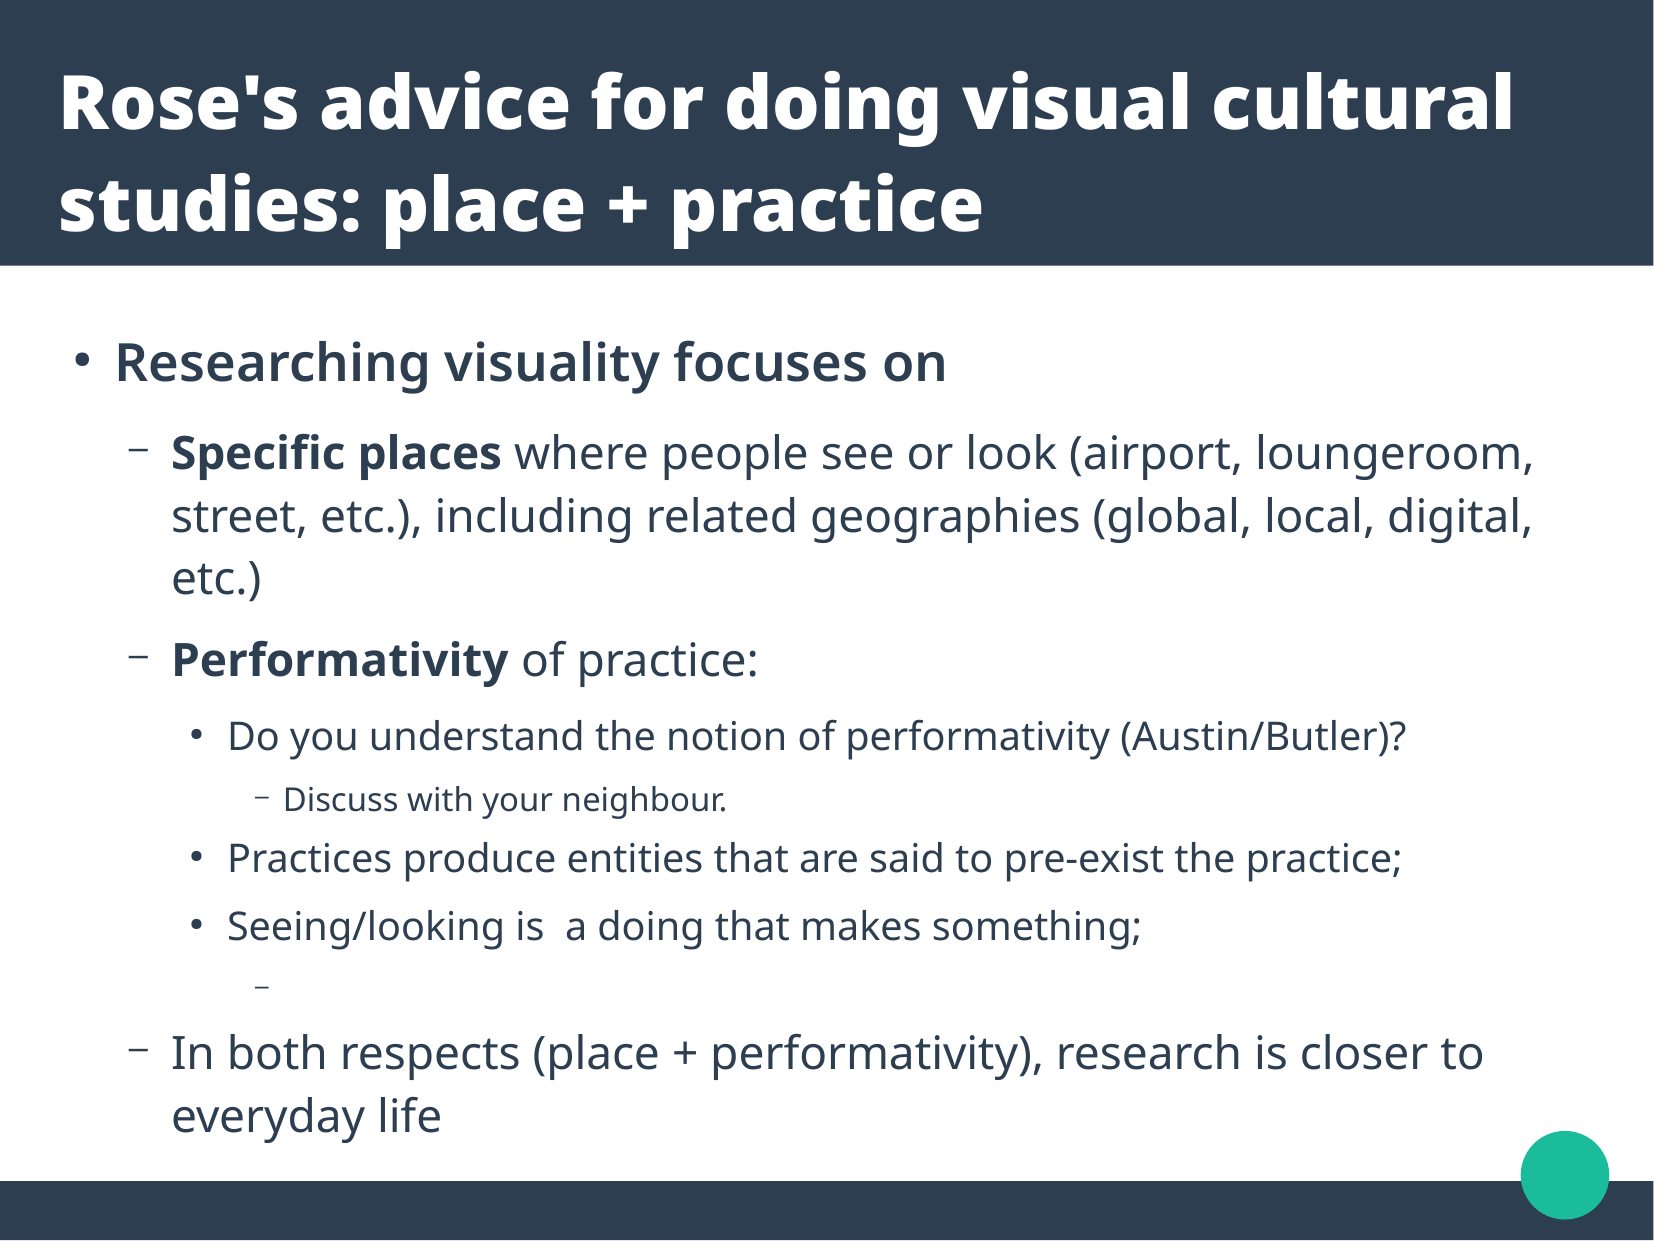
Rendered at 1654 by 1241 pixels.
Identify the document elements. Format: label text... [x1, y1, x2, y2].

title Rose's advice for doing visual cultural studies: place + practice [59, 49, 1595, 207]
list Researching visuality focuses on Specific places where people see or look (airport, loungeroom, street, etc.), including related geographies (global, local, digital, etc.) Performativity of practice: Do you understand the notion of performativity (Austin/Butler)? Discuss with your neighbour. Practices produce entities that are said to pre-exist the practice; Seeing/looking is a doing that makes something; In both respects (place + performativity), research is closer to everyday life [59, 324, 1595, 1152]
